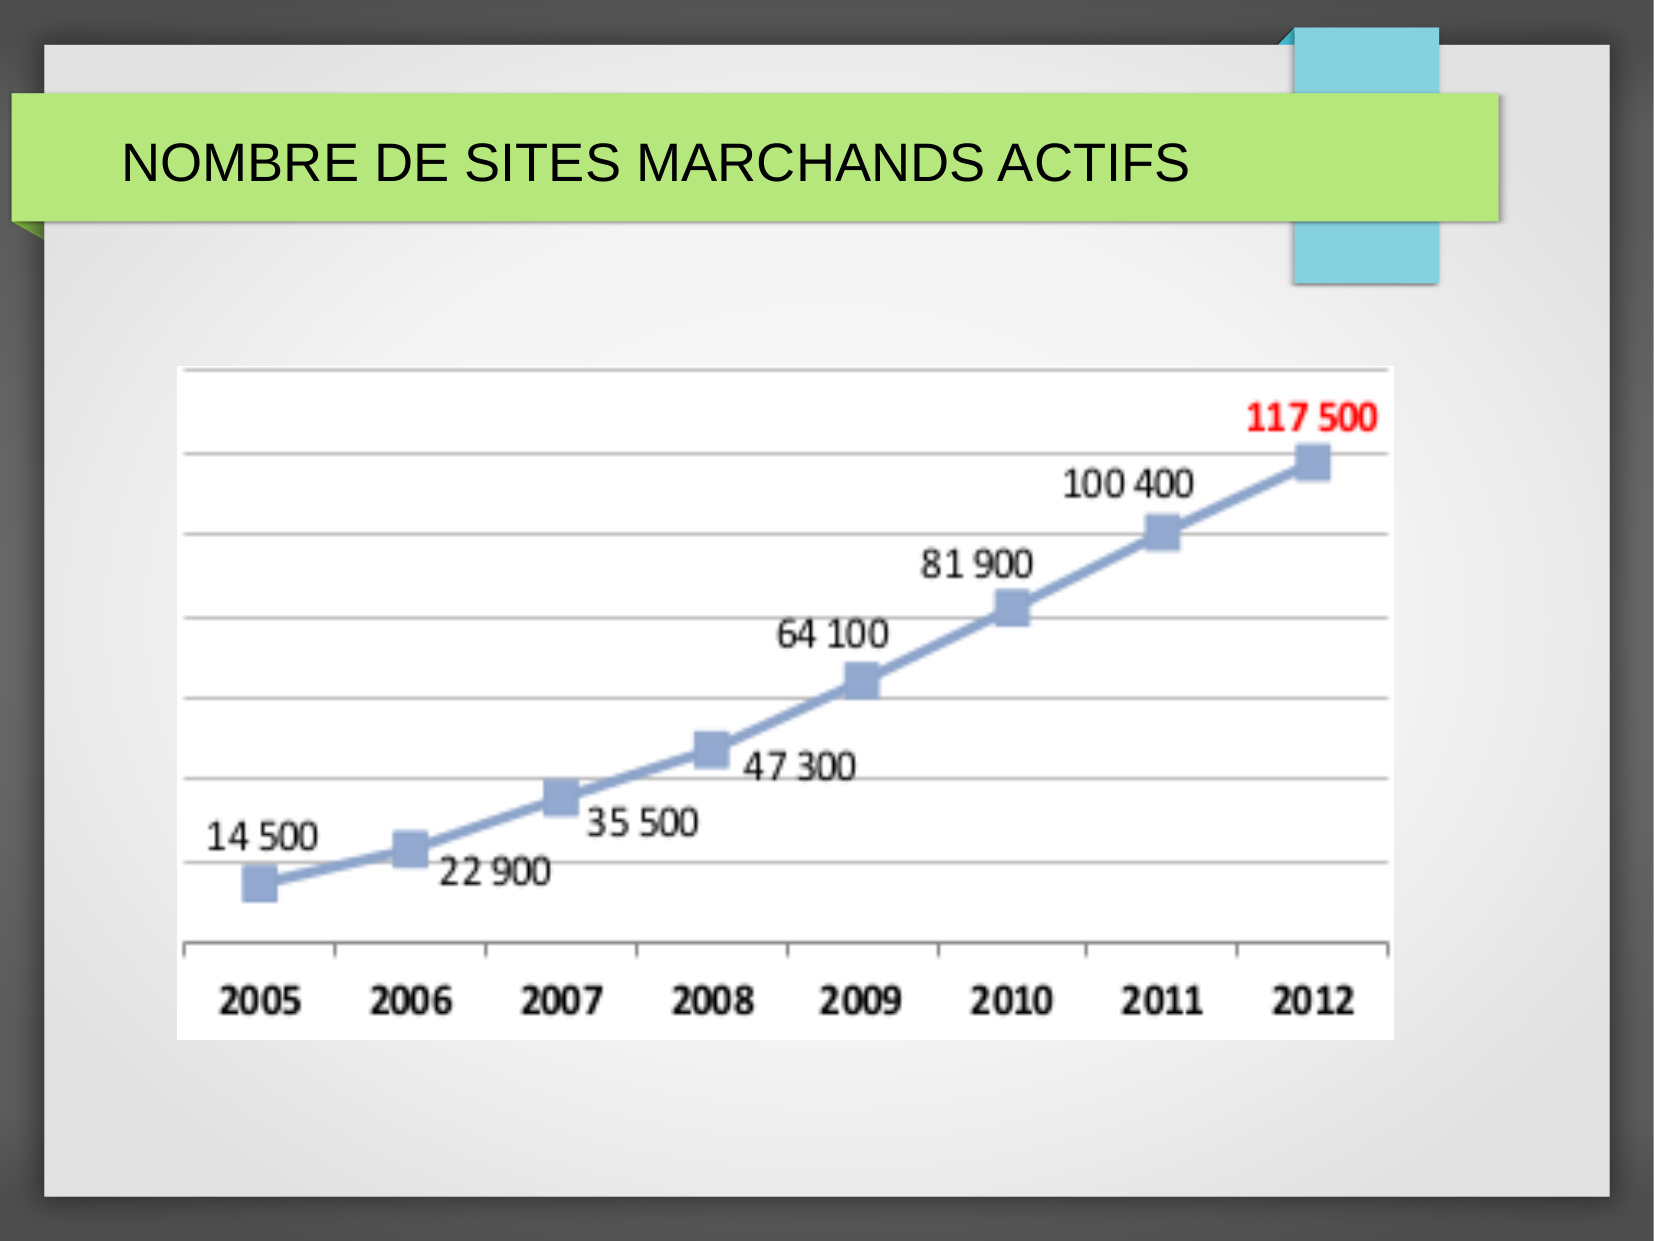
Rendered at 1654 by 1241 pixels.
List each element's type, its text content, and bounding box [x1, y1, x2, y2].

picture [0, 0, 1654, 1241]
text_box NOMBRE DE SITES MARCHANDS ACTIFS [106, 125, 1337, 201]
